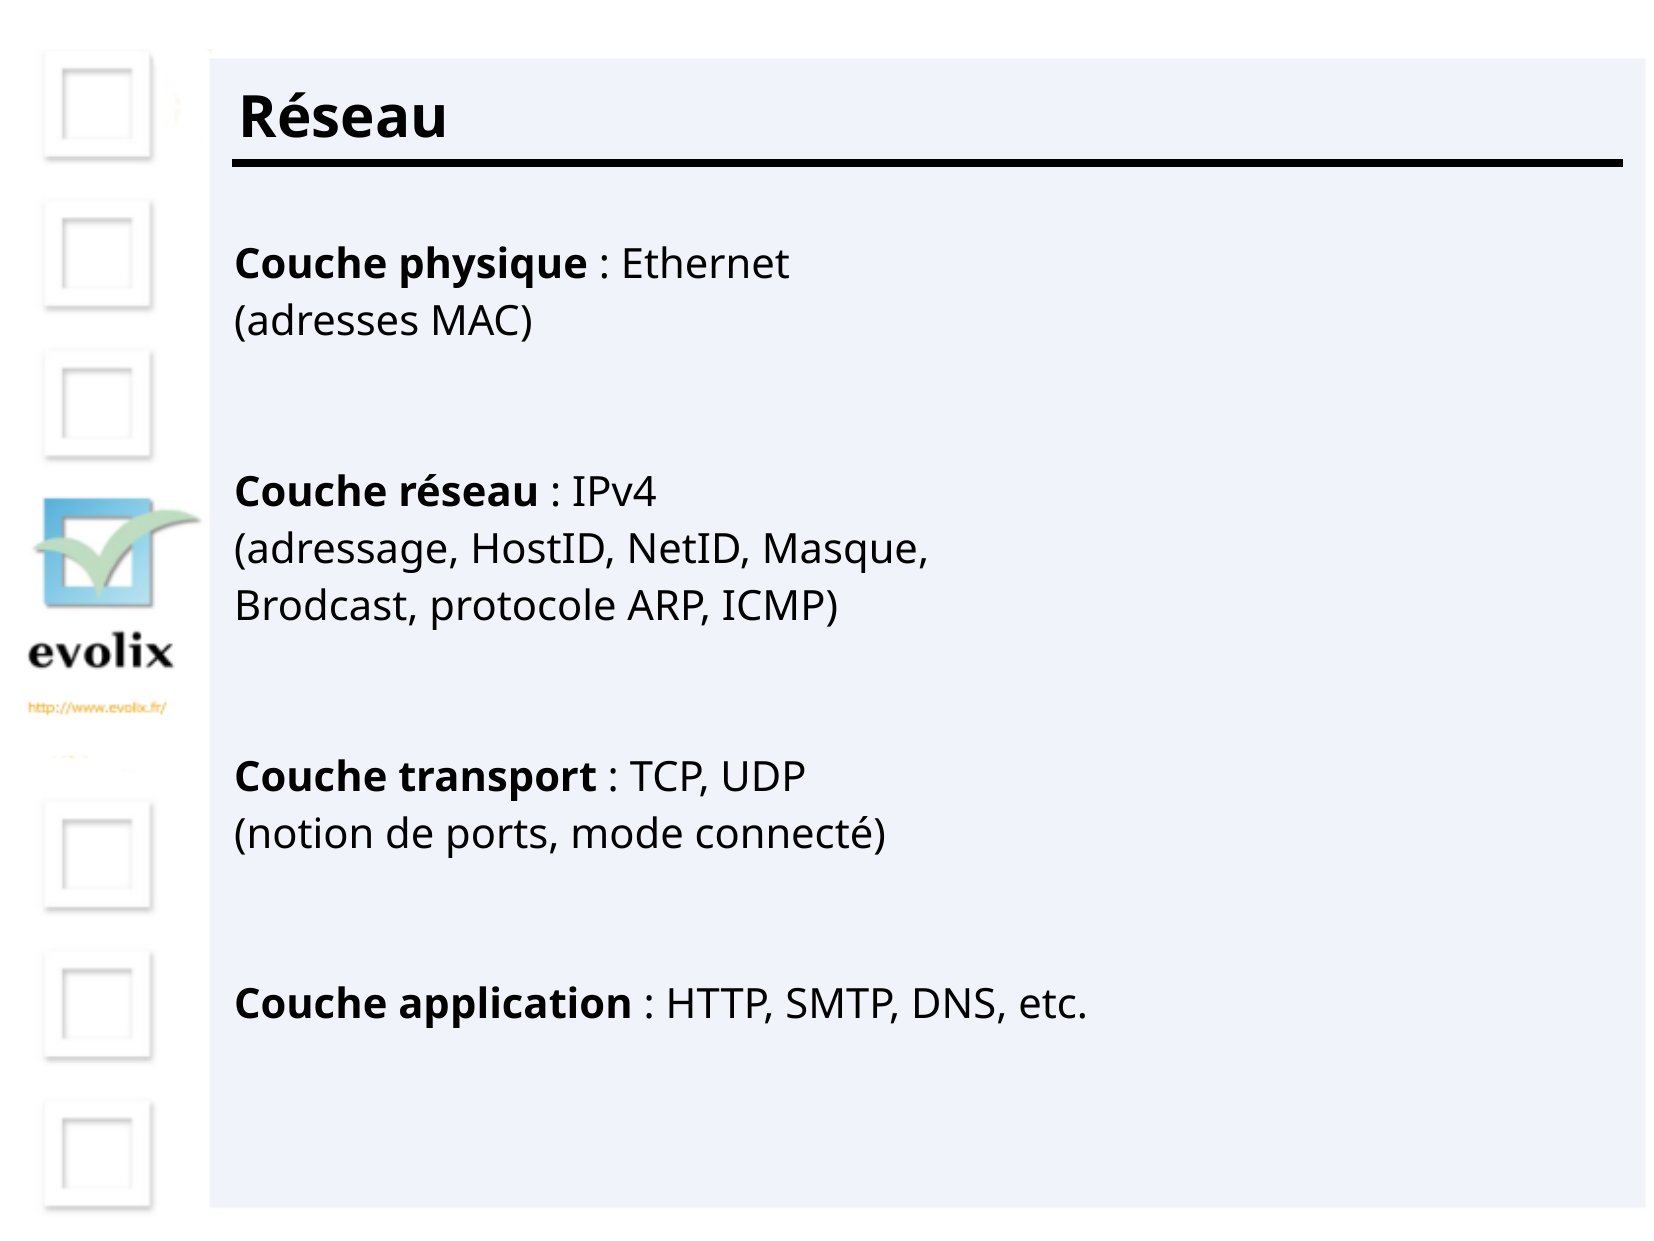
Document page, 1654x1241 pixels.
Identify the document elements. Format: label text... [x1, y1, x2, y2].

text_box Couche physique : Ethernet (adresses MAC) Couche réseau : IPv4 (adressage, HostID, NetID, Masque, Brodcast, protocole ARP, ICMP) Couche transport : TCP, UDP (notion de ports, mode connecté) Couche application : HTTP, SMTP, DNS, etc. [219, 226, 1457, 1185]
picture [0, 49, 1654, 1218]
title Réseau [238, 0, 1389, 230]
